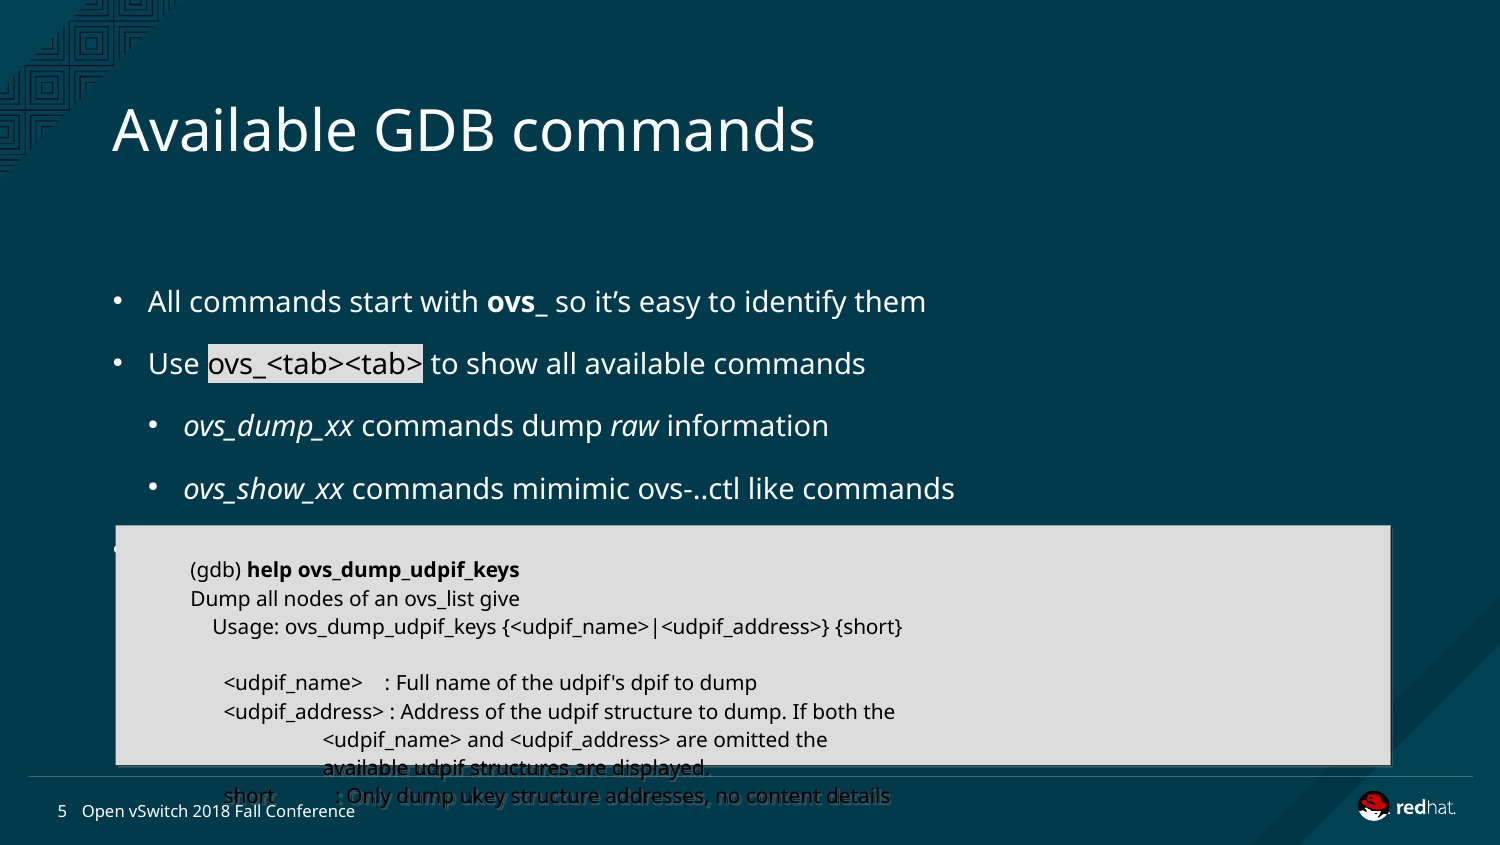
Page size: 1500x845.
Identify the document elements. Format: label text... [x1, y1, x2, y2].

title Available GDB commands [112, 0, 1388, 169]
text_box (gdb) help ovs_dump_udpif_keys Dump all nodes of an ovs_list give Usage: ovs_dump_udpif_keys {<udpif_name>|<udpif_address>} {short} <udpif_name> : Full name of the udpif's dpif to dump <udpif_address> : Address of the udpif structure to dump. If both the <udpif_name> and <udpif_address> are omitted the available udpif structures are displayed. short : Only dump ukey structure addresses, no content details [115, 525, 1391, 766]
text_box All commands start with ovs_ so it’s easy to identify them Use ovs_<tab><tab> to show all available commands ovs_dump_xx commands dump raw information ovs_show_xx commands mimimic ovs-..ctl like commands Use help ovs_<cmd> to shows detailed help [112, 281, 1388, 674]
picture [99, 38, 103, 49]
